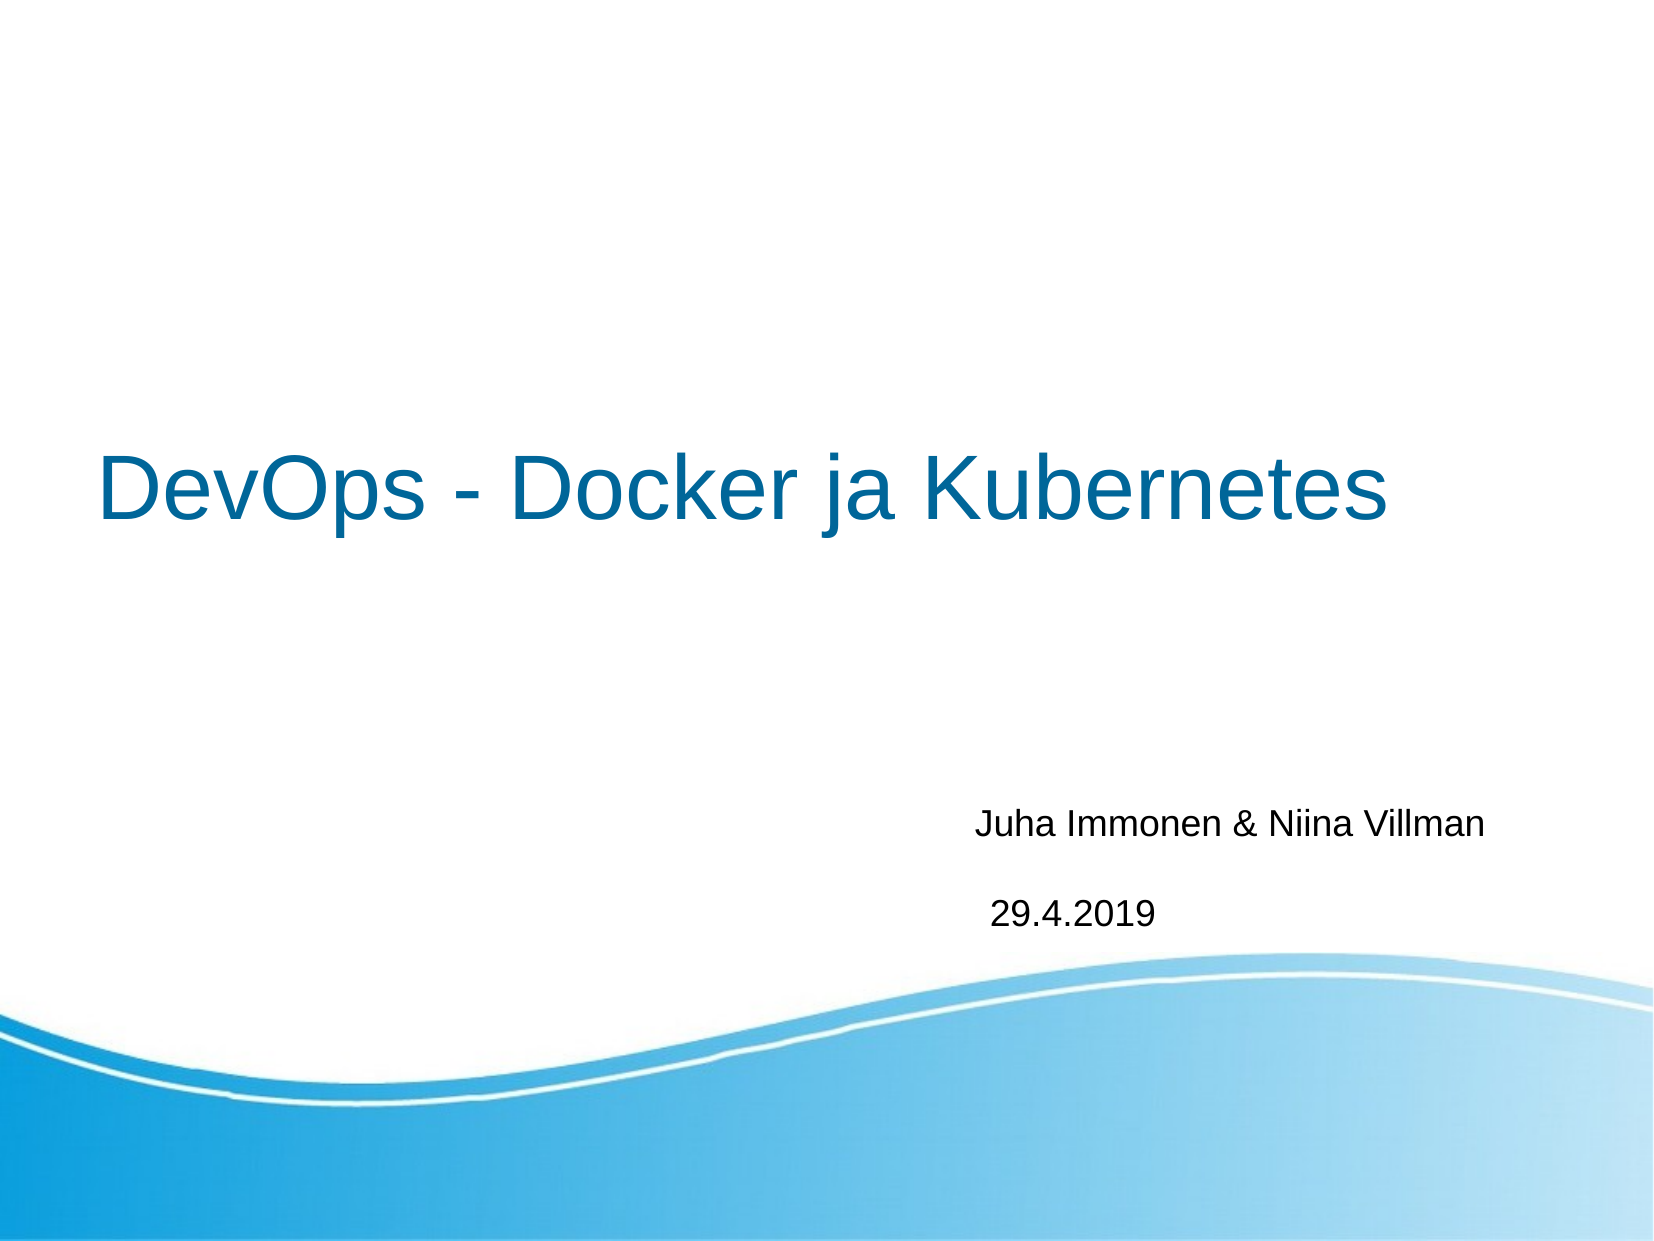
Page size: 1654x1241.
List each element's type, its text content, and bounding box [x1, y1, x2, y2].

text_box 29.4.2019 [975, 885, 1426, 942]
picture [0, 952, 1654, 1241]
text_box Juha Immonen & Niina Villman [960, 795, 1606, 852]
title DevOps - Docker ja Kubernetes [0, 384, 1489, 592]
